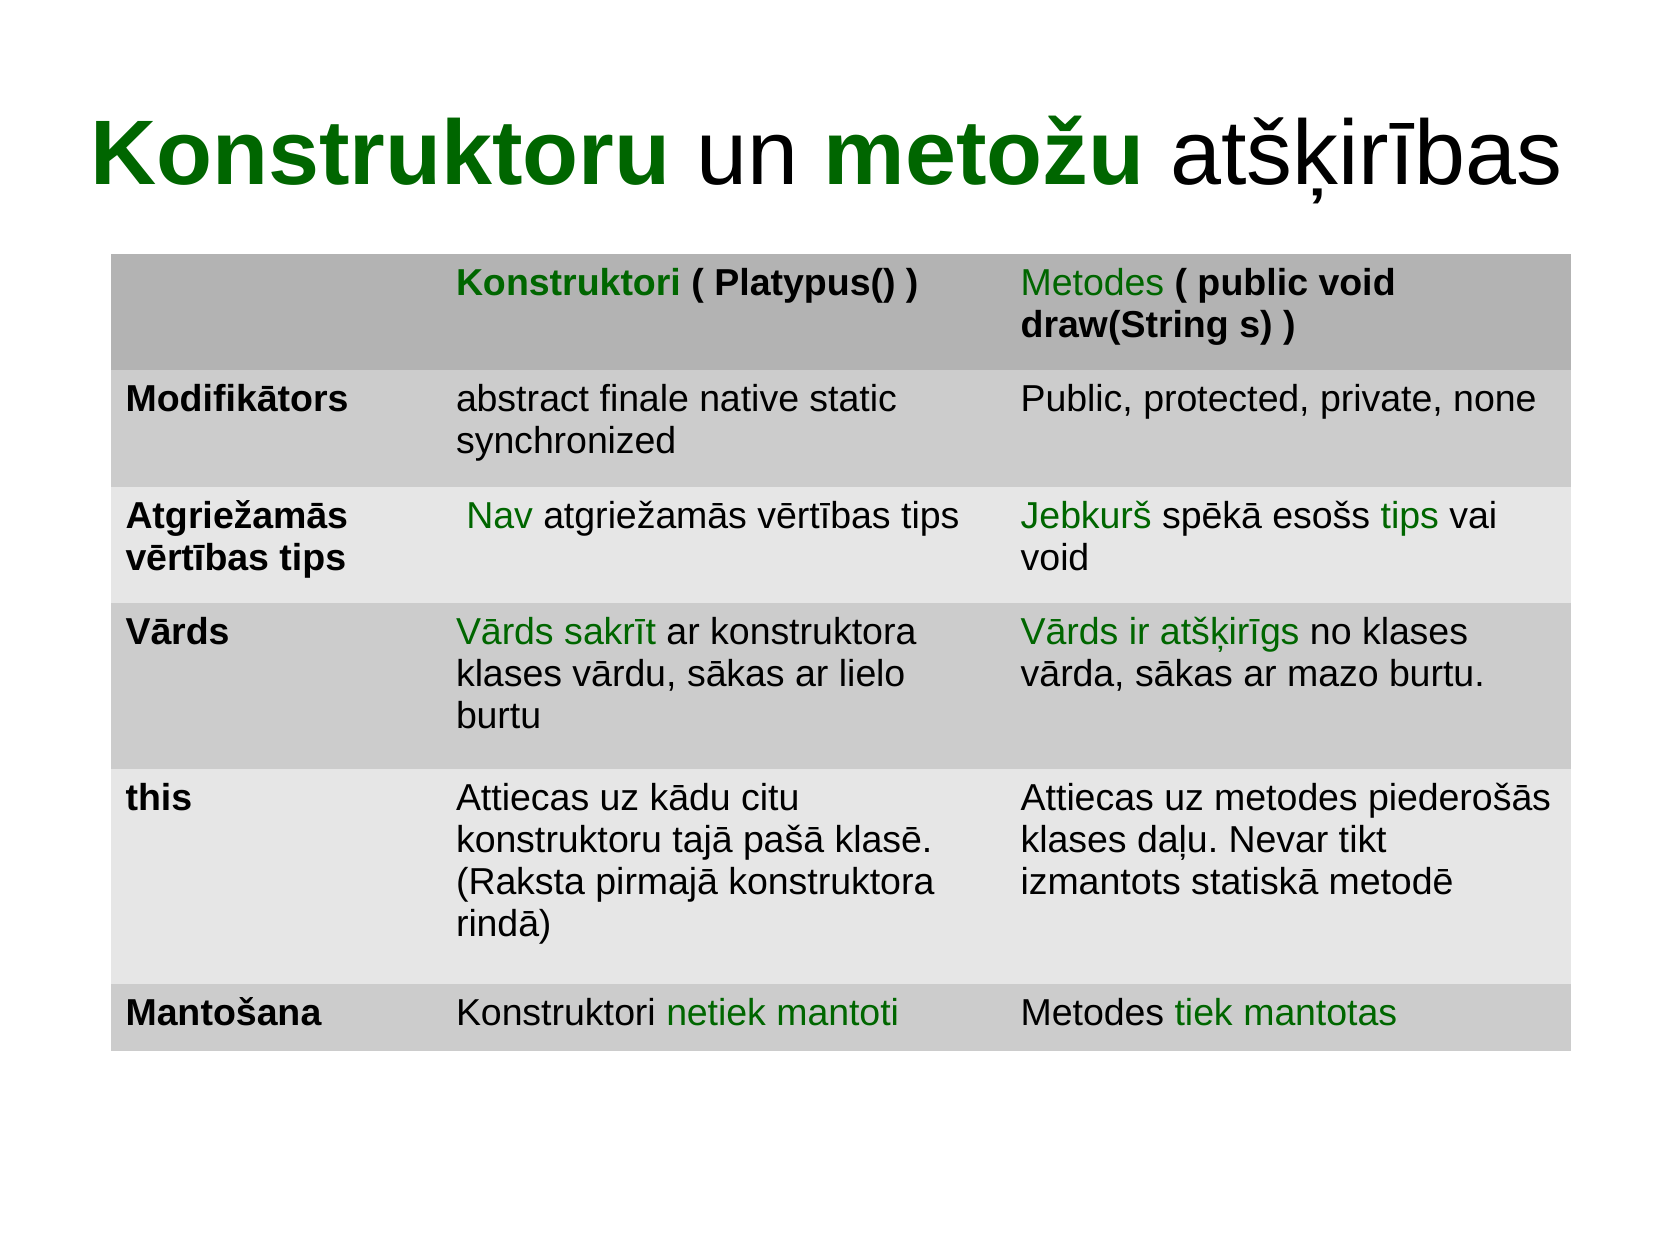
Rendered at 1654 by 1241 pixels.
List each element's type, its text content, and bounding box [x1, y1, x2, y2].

table_cell Attiecas uz metodes piederošās klases daļu. Nevar tikt izmantots statiskā metodē [1006, 769, 1571, 984]
table_cell Public, protected, private, none [1006, 370, 1571, 487]
table_cell abstract finale native static synchronized [441, 370, 1006, 487]
table_cell Jebkurš spēkā esošs tips vai void [1006, 487, 1571, 603]
table_header Konstruktori ( Platypus() ) [441, 254, 1006, 370]
table_cell Vārds ir atšķirīgs no klases vārda, sākas ar mazo burtu. [1006, 603, 1571, 769]
table_header Metodes ( public void draw(String s) ) [1006, 254, 1571, 370]
table_cell Modifikātors [111, 370, 441, 487]
table_cell Metodes tiek mantotas [1006, 984, 1571, 1051]
table_header [111, 254, 441, 370]
table_cell Mantošana [111, 984, 441, 1051]
table_cell Nav atgriežamās vērtības tips [441, 487, 1006, 603]
table_cell Vārds [111, 603, 441, 769]
table_cell this [111, 769, 441, 984]
table_cell Konstruktori netiek mantoti [441, 984, 1006, 1051]
title Konstruktoru un metožu atšķirības [82, 49, 1571, 257]
table_cell Attiecas uz kādu citu konstruktoru tajā pašā klasē. (Raksta pirmajā konstruktora rindā) [441, 769, 1006, 984]
table_cell Vārds sakrīt ar konstruktora klases vārdu, sākas ar lielo burtu [441, 603, 1006, 769]
table_cell Atgriežamās vērtības tips [111, 487, 441, 603]
